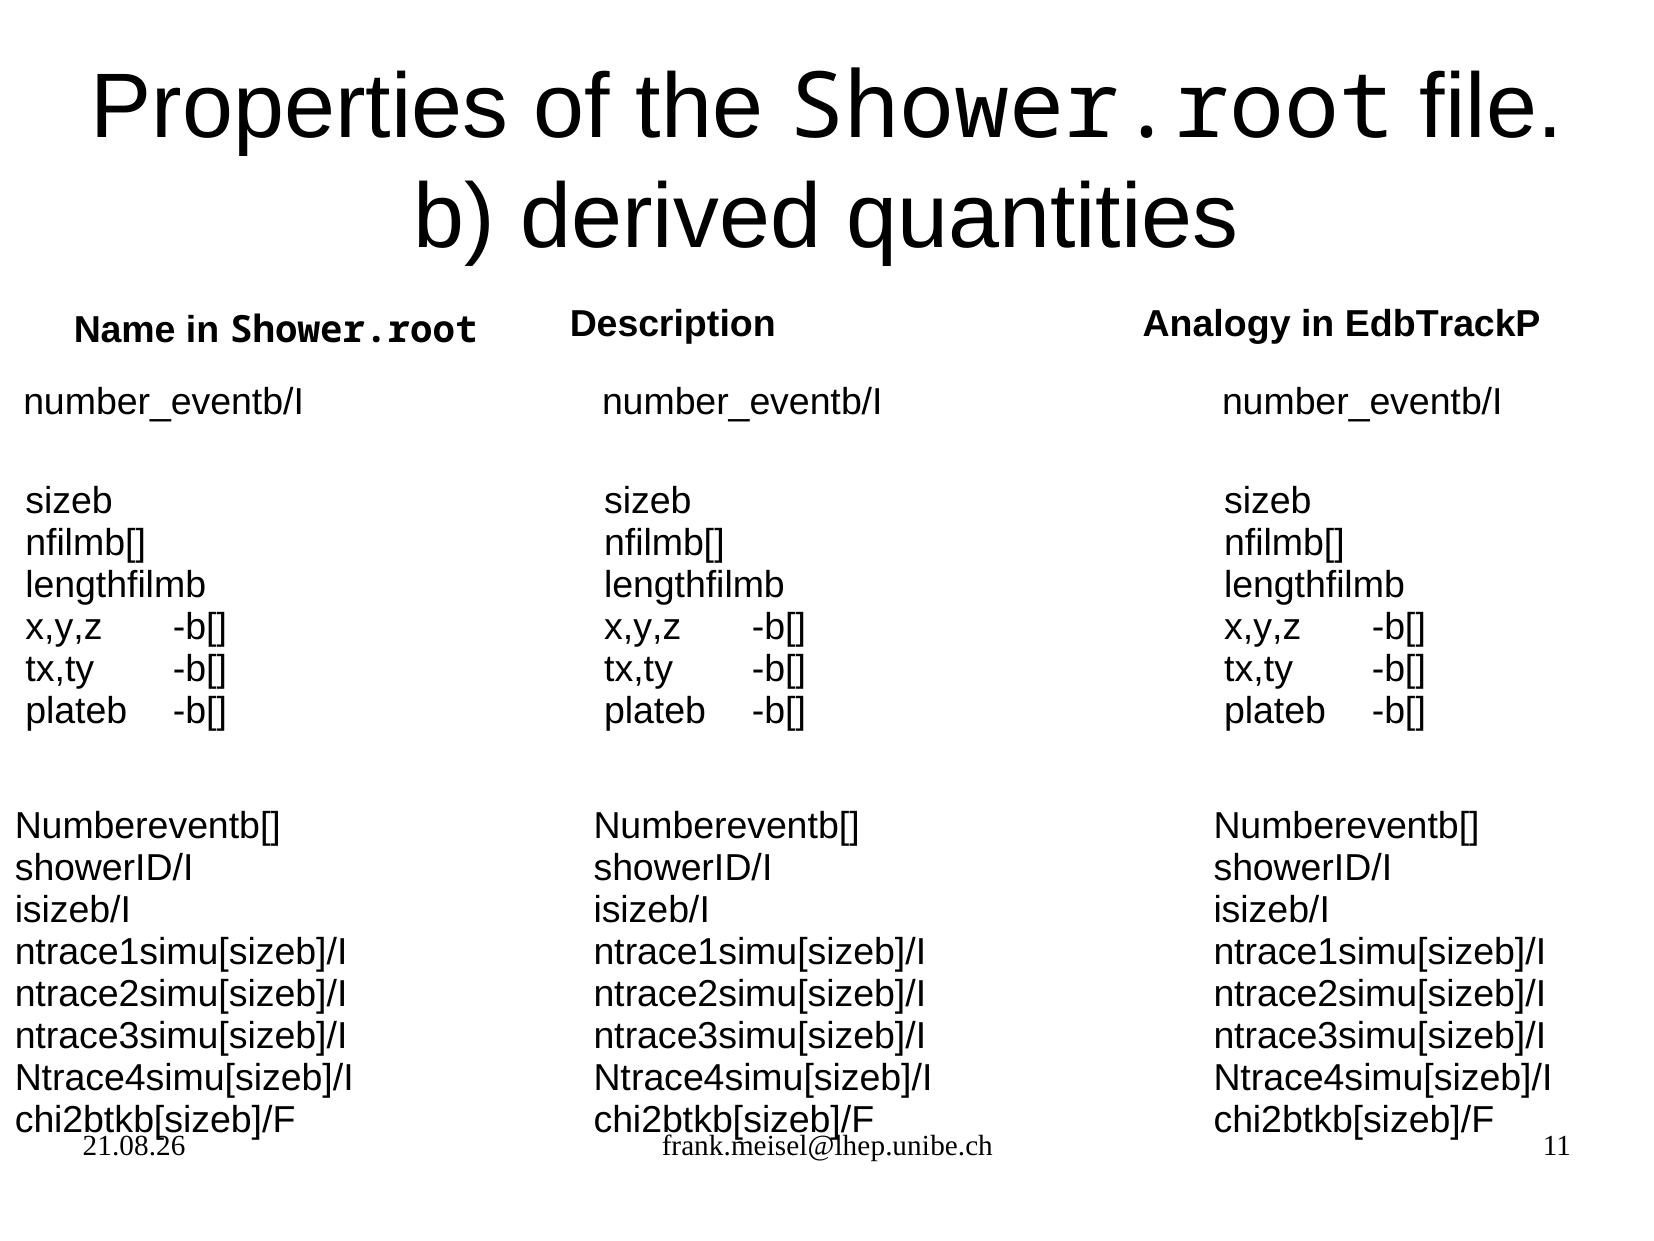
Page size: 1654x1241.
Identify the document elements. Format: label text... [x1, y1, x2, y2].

text_box Description [555, 295, 1117, 353]
text_box Numbereventb[] showerID/I isizeb/I ntrace1simu[sizeb]/I ntrace2simu[sizeb]/I ntrace3simu[sizeb]/I Ntrace4simu[sizeb]/I chi2btkb[sizeb]/F [0, 797, 369, 1190]
title Properties of the Shower.root file. b) derived quantities [82, 40, 1571, 266]
text_box Analogy in EdbTrackP [1127, 295, 1654, 353]
text_box sizeb nfilmb[] lengthfilmb x,y,z -b[] tx,ty -b[] plateb -b[] [1209, 473, 1442, 740]
text_box Numbereventb[] showerID/I isizeb/I ntrace1simu[sizeb]/I ntrace2simu[sizeb]/I ntrace3simu[sizeb]/I Ntrace4simu[sizeb]/I chi2btkb[sizeb]/F [578, 797, 948, 1191]
text_box number_eventb/I [587, 373, 898, 473]
text_box Numbereventb[] showerID/I isizeb/I ntrace1simu[sizeb]/I ntrace2simu[sizeb]/I ntrace3simu[sizeb]/I Ntrace4simu[sizeb]/I chi2btkb[sizeb]/F [1198, 797, 1568, 1191]
text_box number_eventb/I [8, 373, 319, 473]
text_box sizeb nfilmb[] lengthfilmb x,y,z -b[] tx,ty -b[] plateb -b[] [10, 473, 243, 740]
text_box Name in Shower.root [59, 295, 555, 353]
text_box number_eventb/I [1207, 373, 1518, 473]
text_box sizeb nfilmb[] lengthfilmb x,y,z -b[] tx,ty -b[] plateb -b[] [589, 473, 821, 740]
